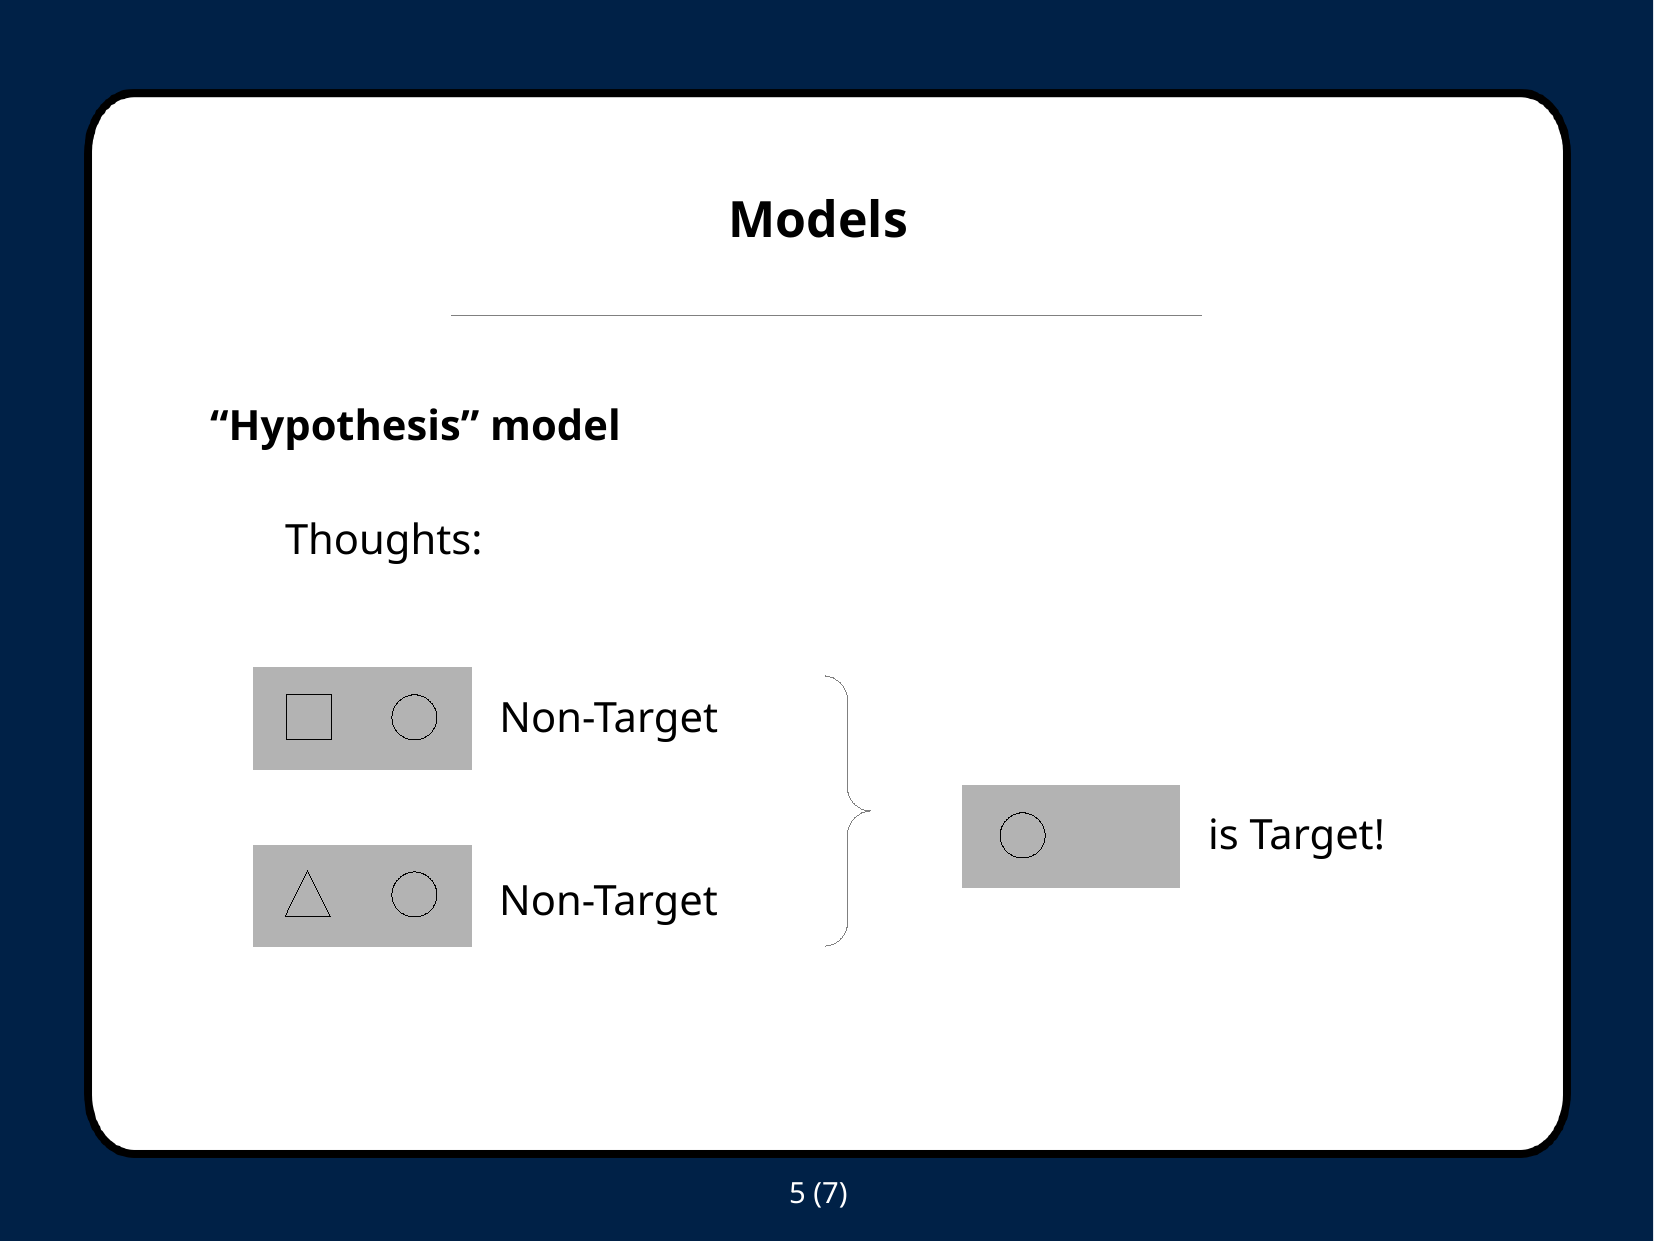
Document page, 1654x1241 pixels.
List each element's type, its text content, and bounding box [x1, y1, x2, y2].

title Non-Target [499, 863, 766, 935]
table_header [253, 667, 362, 770]
table_header [253, 845, 362, 947]
title is Target! [1208, 798, 1411, 870]
table_header [362, 845, 472, 947]
title “Hypothesis” model Thoughts: [210, 330, 1441, 691]
table_header [362, 667, 472, 770]
table_header [962, 785, 1071, 888]
title Models [74, 188, 1562, 247]
title 5 (7) [74, 1170, 1562, 1214]
title Non-Target [499, 680, 751, 752]
picture [0, 0, 1654, 1241]
table_header [1071, 785, 1180, 888]
